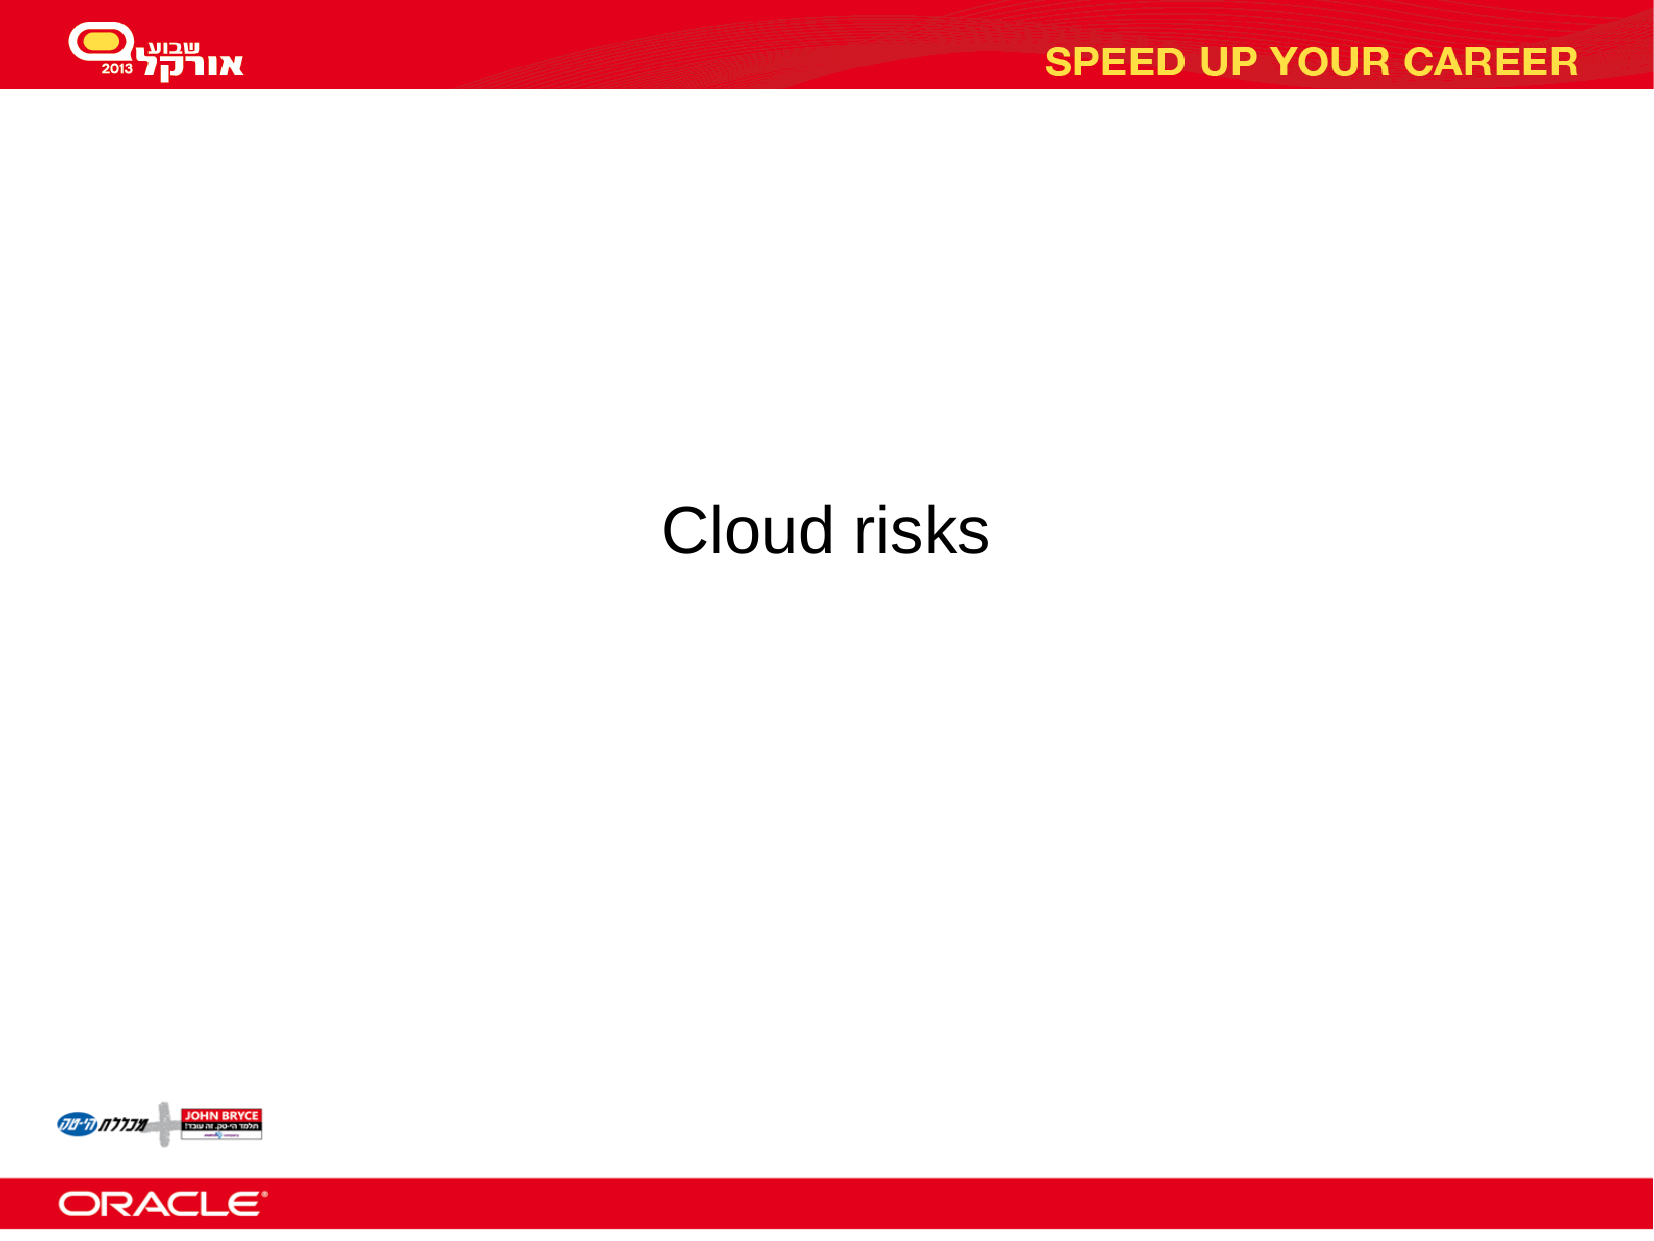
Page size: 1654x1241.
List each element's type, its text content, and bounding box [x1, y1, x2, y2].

text_box Cloud risks [82, 49, 1571, 1010]
picture [0, 1087, 1653, 1240]
picture [0, 0, 1654, 89]
